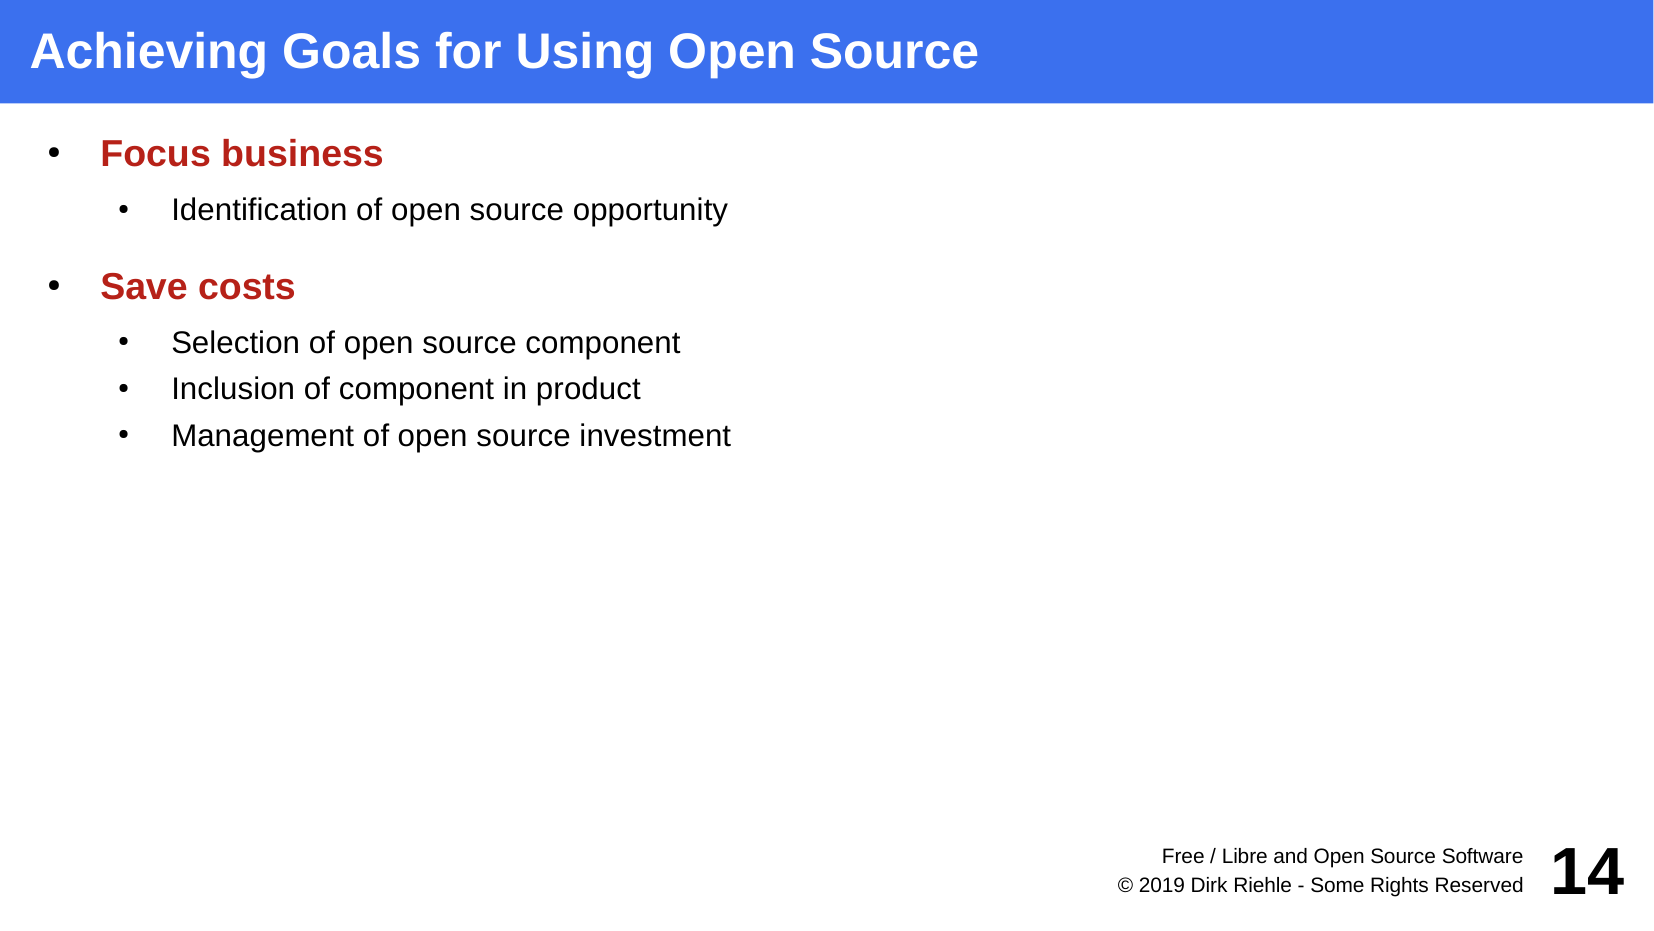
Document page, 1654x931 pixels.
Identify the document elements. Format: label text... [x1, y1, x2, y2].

list Focus business Identification of open source opportunity Save costs Selection of open source component Inclusion of component in product Management of open source investment [29, 132, 1625, 813]
title Achieving Goals for Using Open Source [0, 0, 1654, 104]
